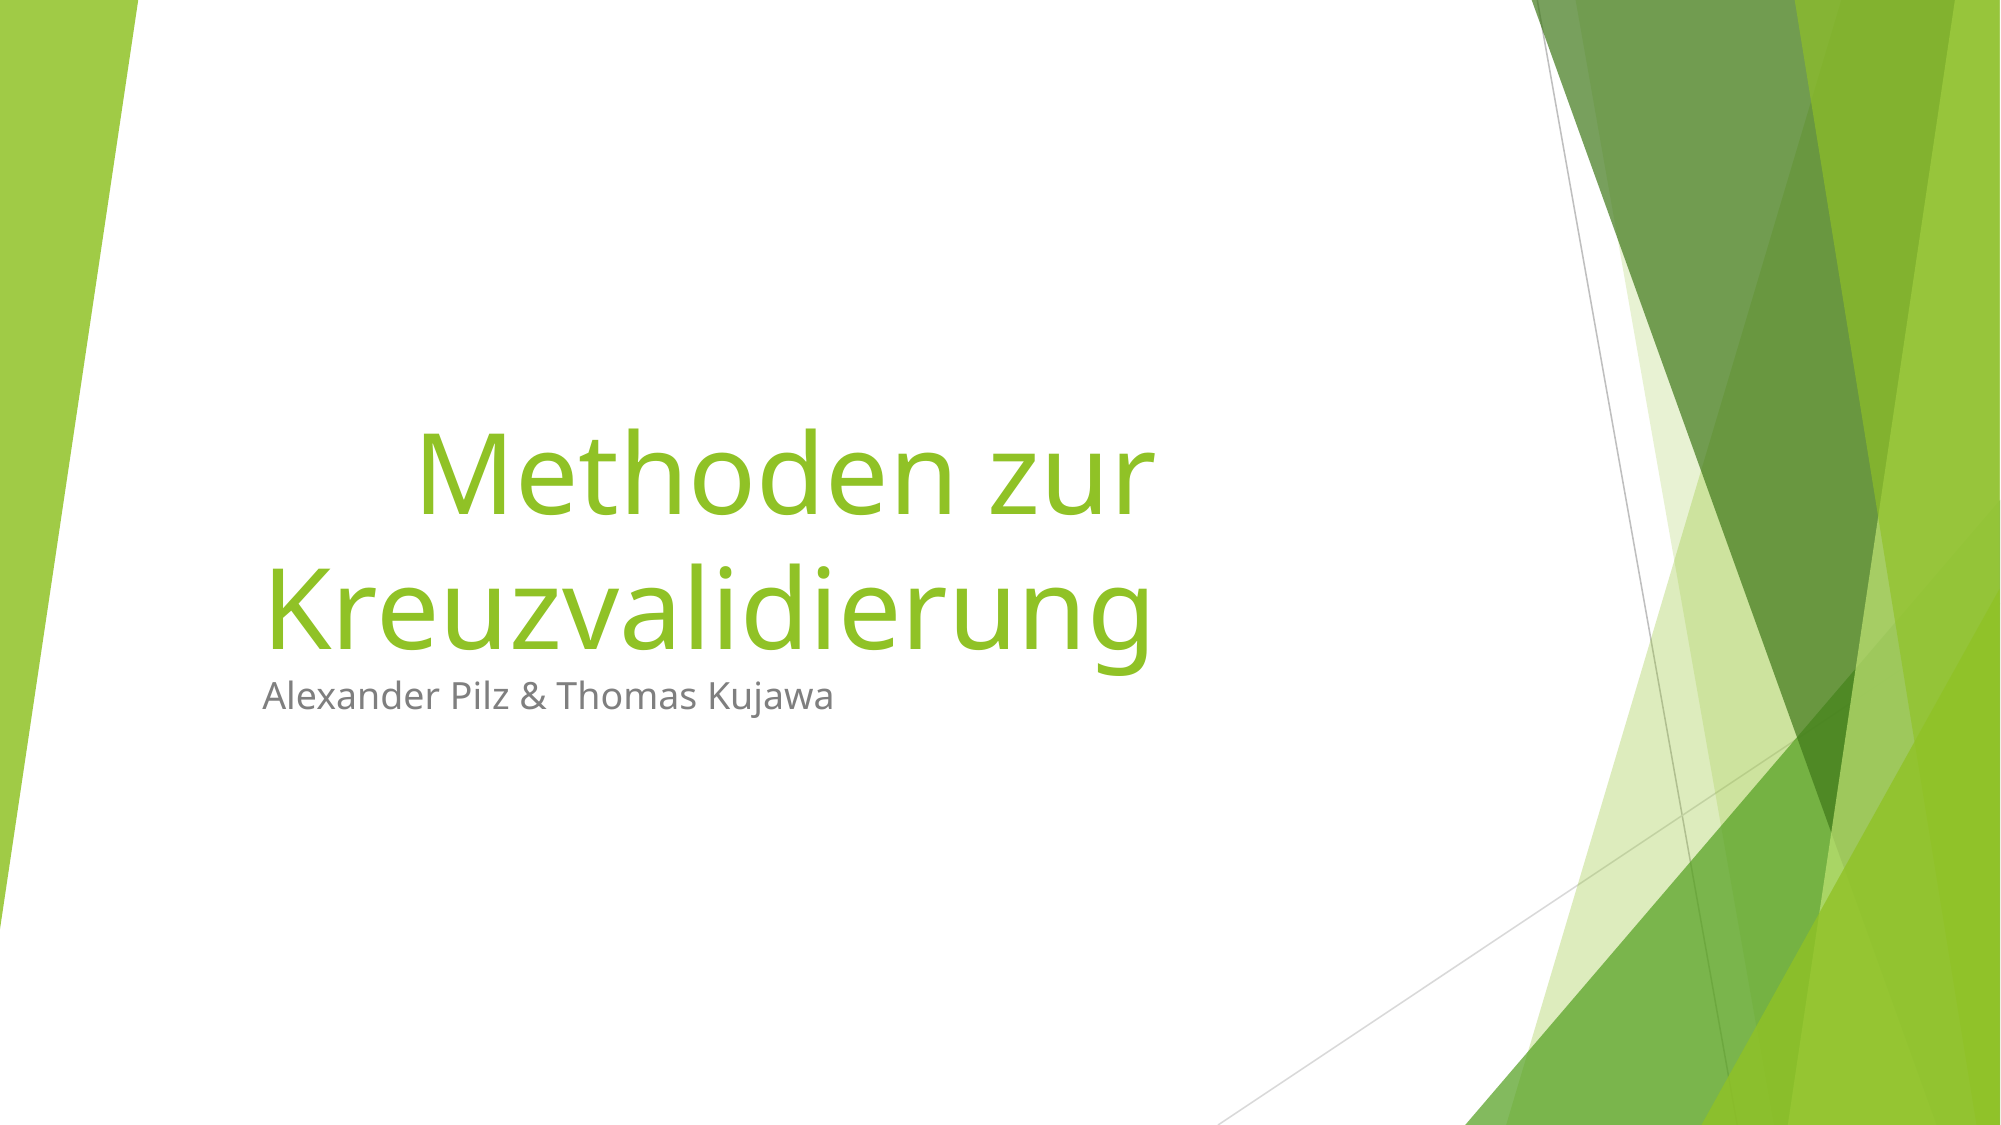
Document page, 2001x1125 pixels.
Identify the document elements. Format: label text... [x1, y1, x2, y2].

subtitle Alexander Pilz & Thomas Kujawa [247, 664, 1522, 845]
title Methoden zur Kreuzvalidierung [247, 394, 1522, 664]
